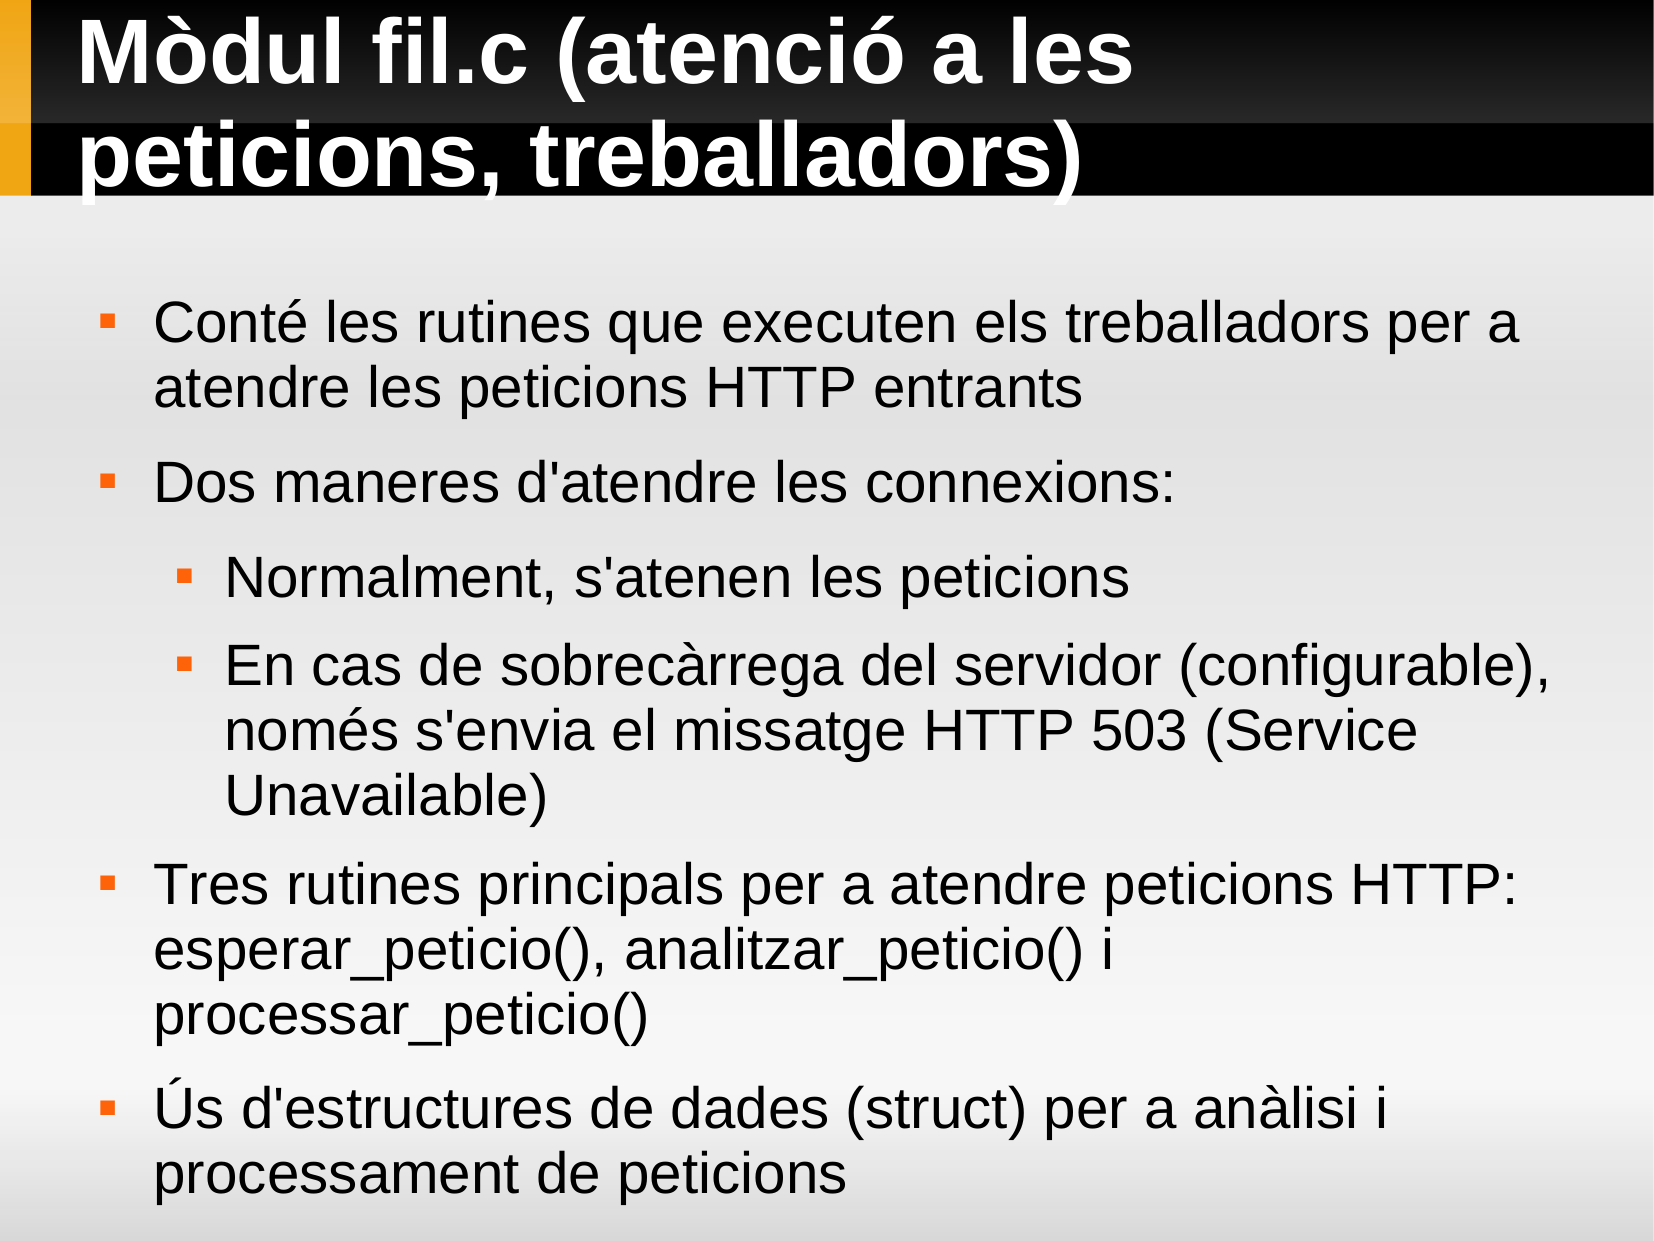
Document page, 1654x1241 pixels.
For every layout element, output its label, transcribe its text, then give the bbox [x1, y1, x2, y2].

list Conté les rutines que executen els treballadors per a atendre les peticions HTTP entrants Dos maneres d'atendre les connexions: Normalment, s'atenen les peticions En cas de sobrecàrrega del servidor (configurable), només s'envia el missatge HTTP 503 (Service Unavailable) Tres rutines principals per a atendre peticions HTTP: esperar_peticio(), analitzar_peticio() i processar_peticio() Ús d'estructures de dades (struct) per a anàlisi i processament de peticions [82, 290, 1571, 1207]
picture [0, 0, 1654, 1241]
title Mòdul fil.c (atenció a les peticions, treballadors) [76, 0, 1565, 208]
